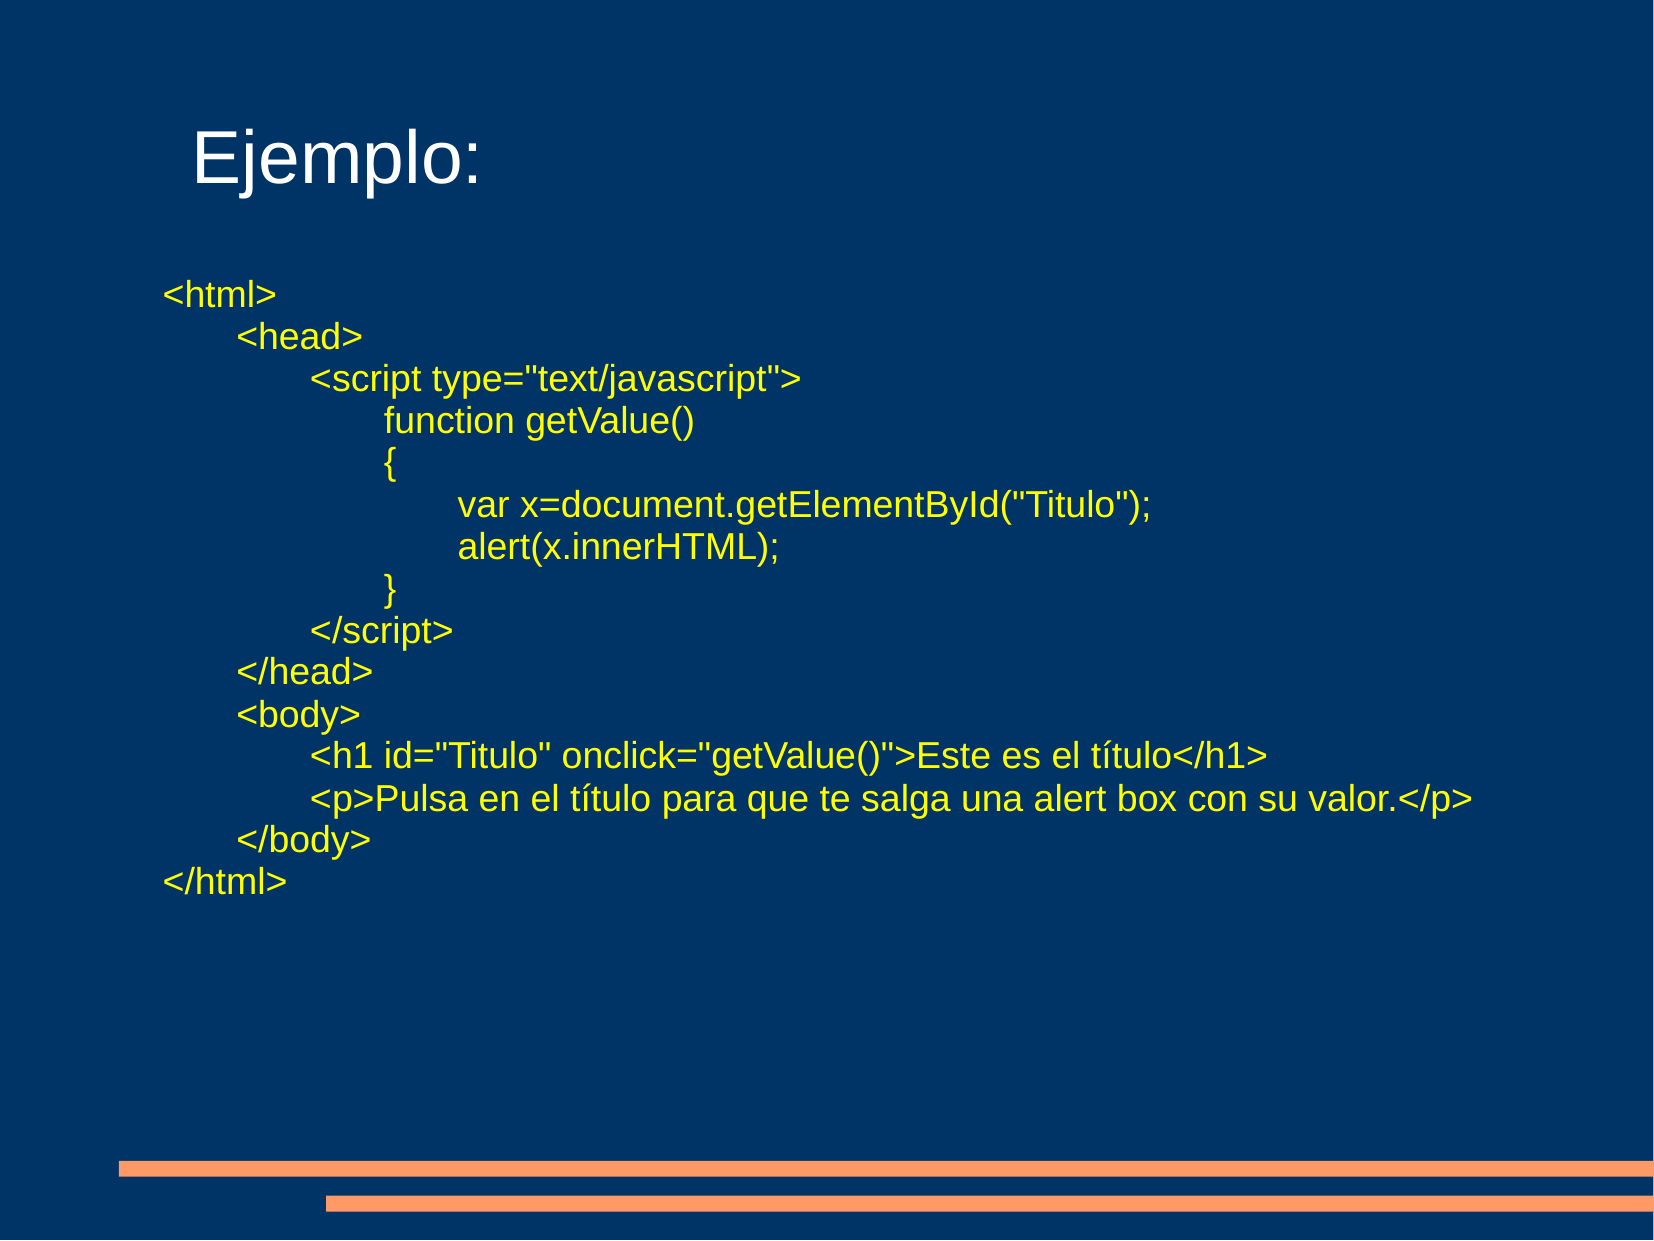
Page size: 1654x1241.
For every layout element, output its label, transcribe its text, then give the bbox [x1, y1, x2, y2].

text_box Ejemplo: [177, 107, 1625, 207]
text_box <html> <head> <script type="text/javascript"> function getValue() { var x=document.getElementById("Titulo"); alert(x.innerHTML); } </script> </head> <body> <h1 id="Titulo" onclick="getValue()">Este es el título</h1> <p>Pulsa en el título para que te salga una alert box con su valor.</p> </body> </html> [147, 265, 1627, 953]
